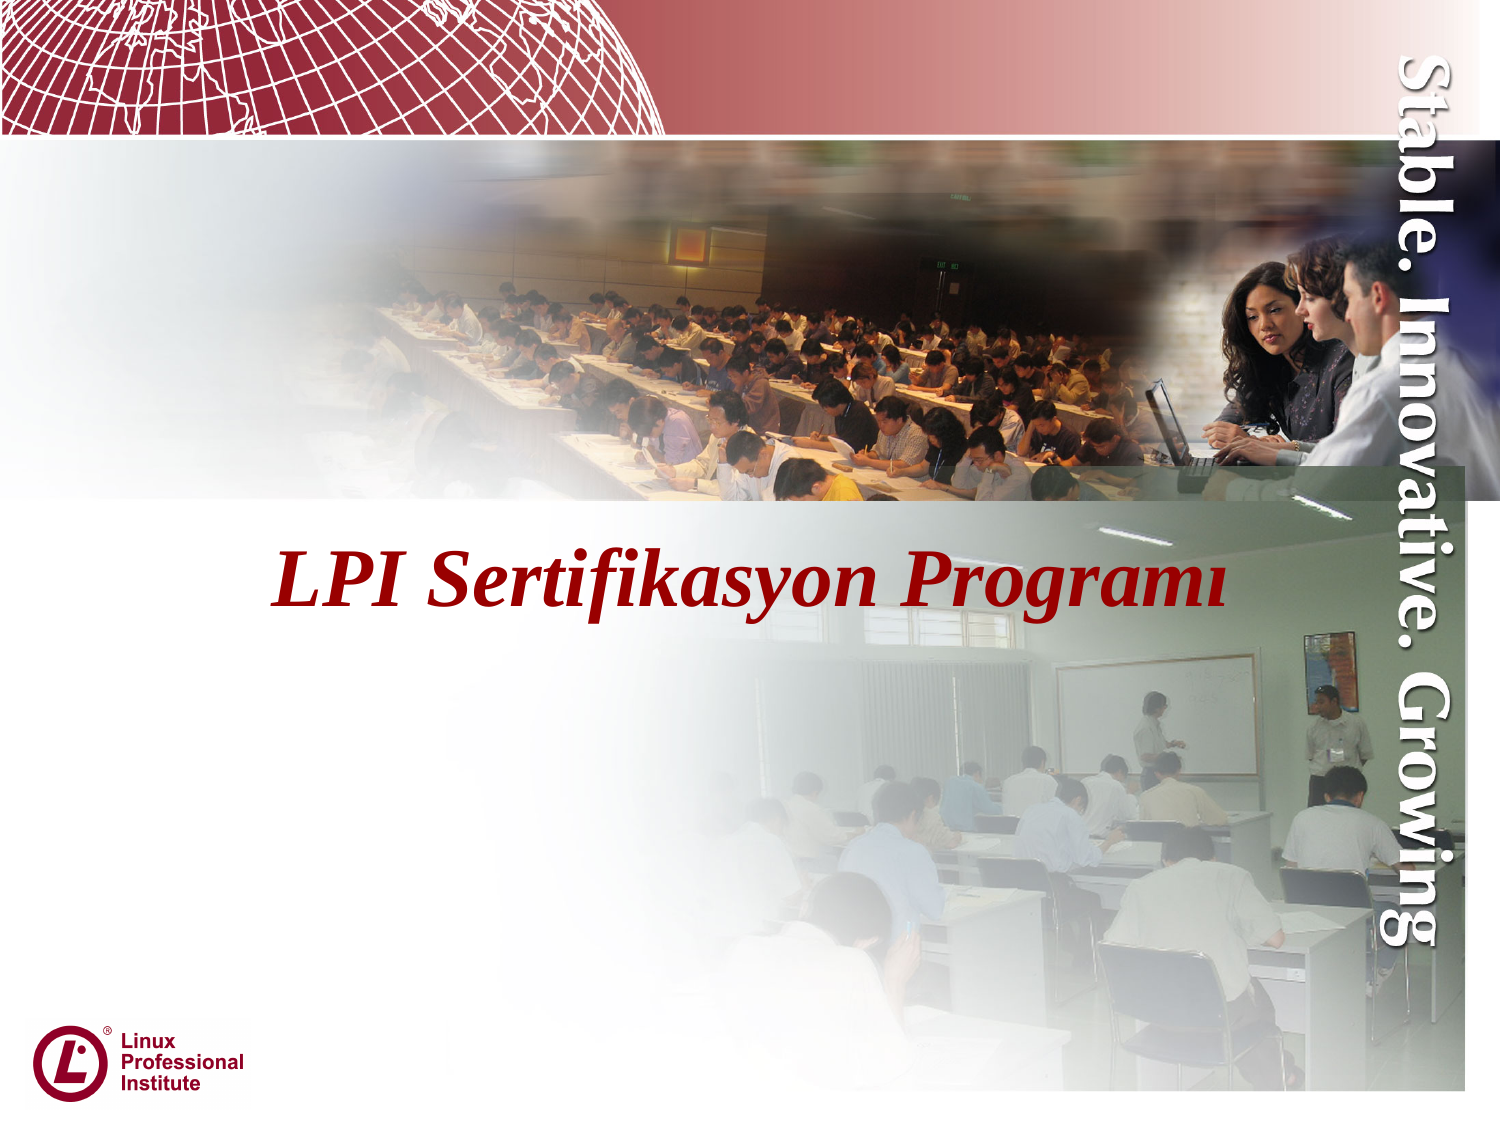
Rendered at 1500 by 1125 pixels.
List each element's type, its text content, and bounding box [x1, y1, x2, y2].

text_box LPI Sertifikasyon Programı [210, 524, 1291, 634]
picture [0, 0, 1500, 1113]
